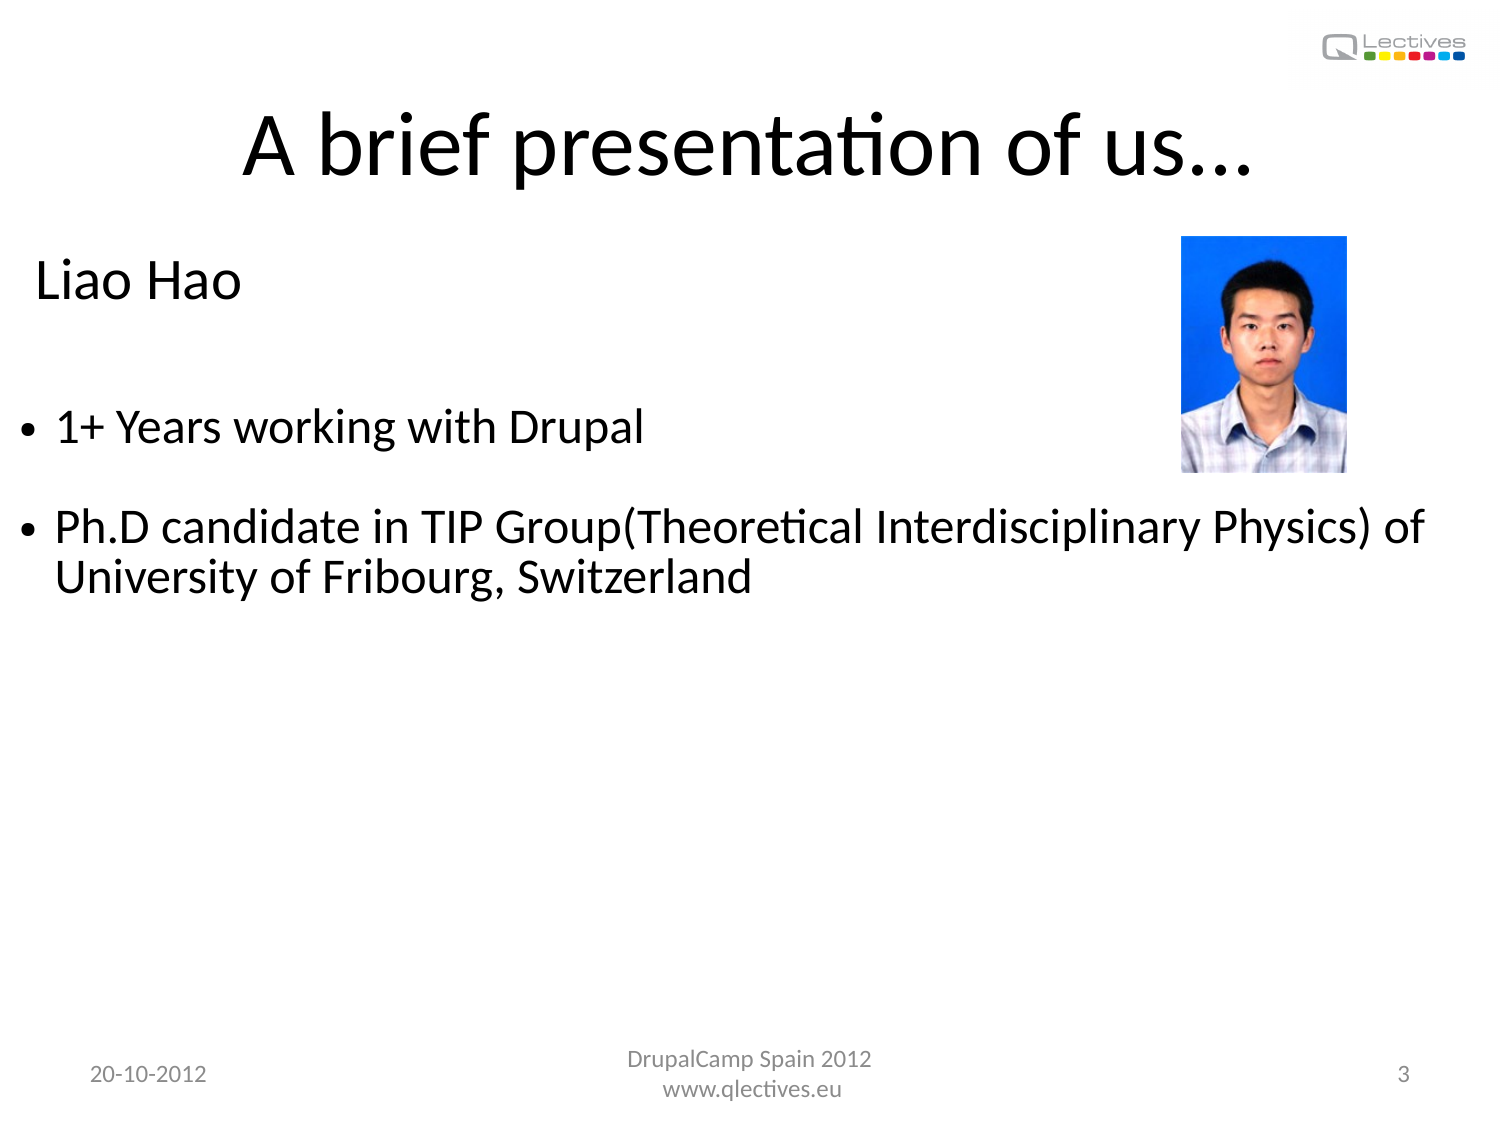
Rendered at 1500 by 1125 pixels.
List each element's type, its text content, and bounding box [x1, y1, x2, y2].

text_box <number> [1074, 1042, 1425, 1103]
picture [1181, 236, 1347, 473]
picture [1288, 9, 1500, 90]
text_box DrupalCamp Spain 2012 www.qlectives.eu [512, 1042, 988, 1103]
text_box 1+ Years working with Drupal Ph.D candidate in TIP Group(Theoretical Interdisciplinary Physics) of University of Fribourg, Switzerland [4, 348, 1500, 668]
text_box Liao Hao [20, 248, 957, 332]
text_box A brief presentation of us... [75, 45, 1425, 233]
text_box 20-10-2012 [74, 1042, 425, 1103]
